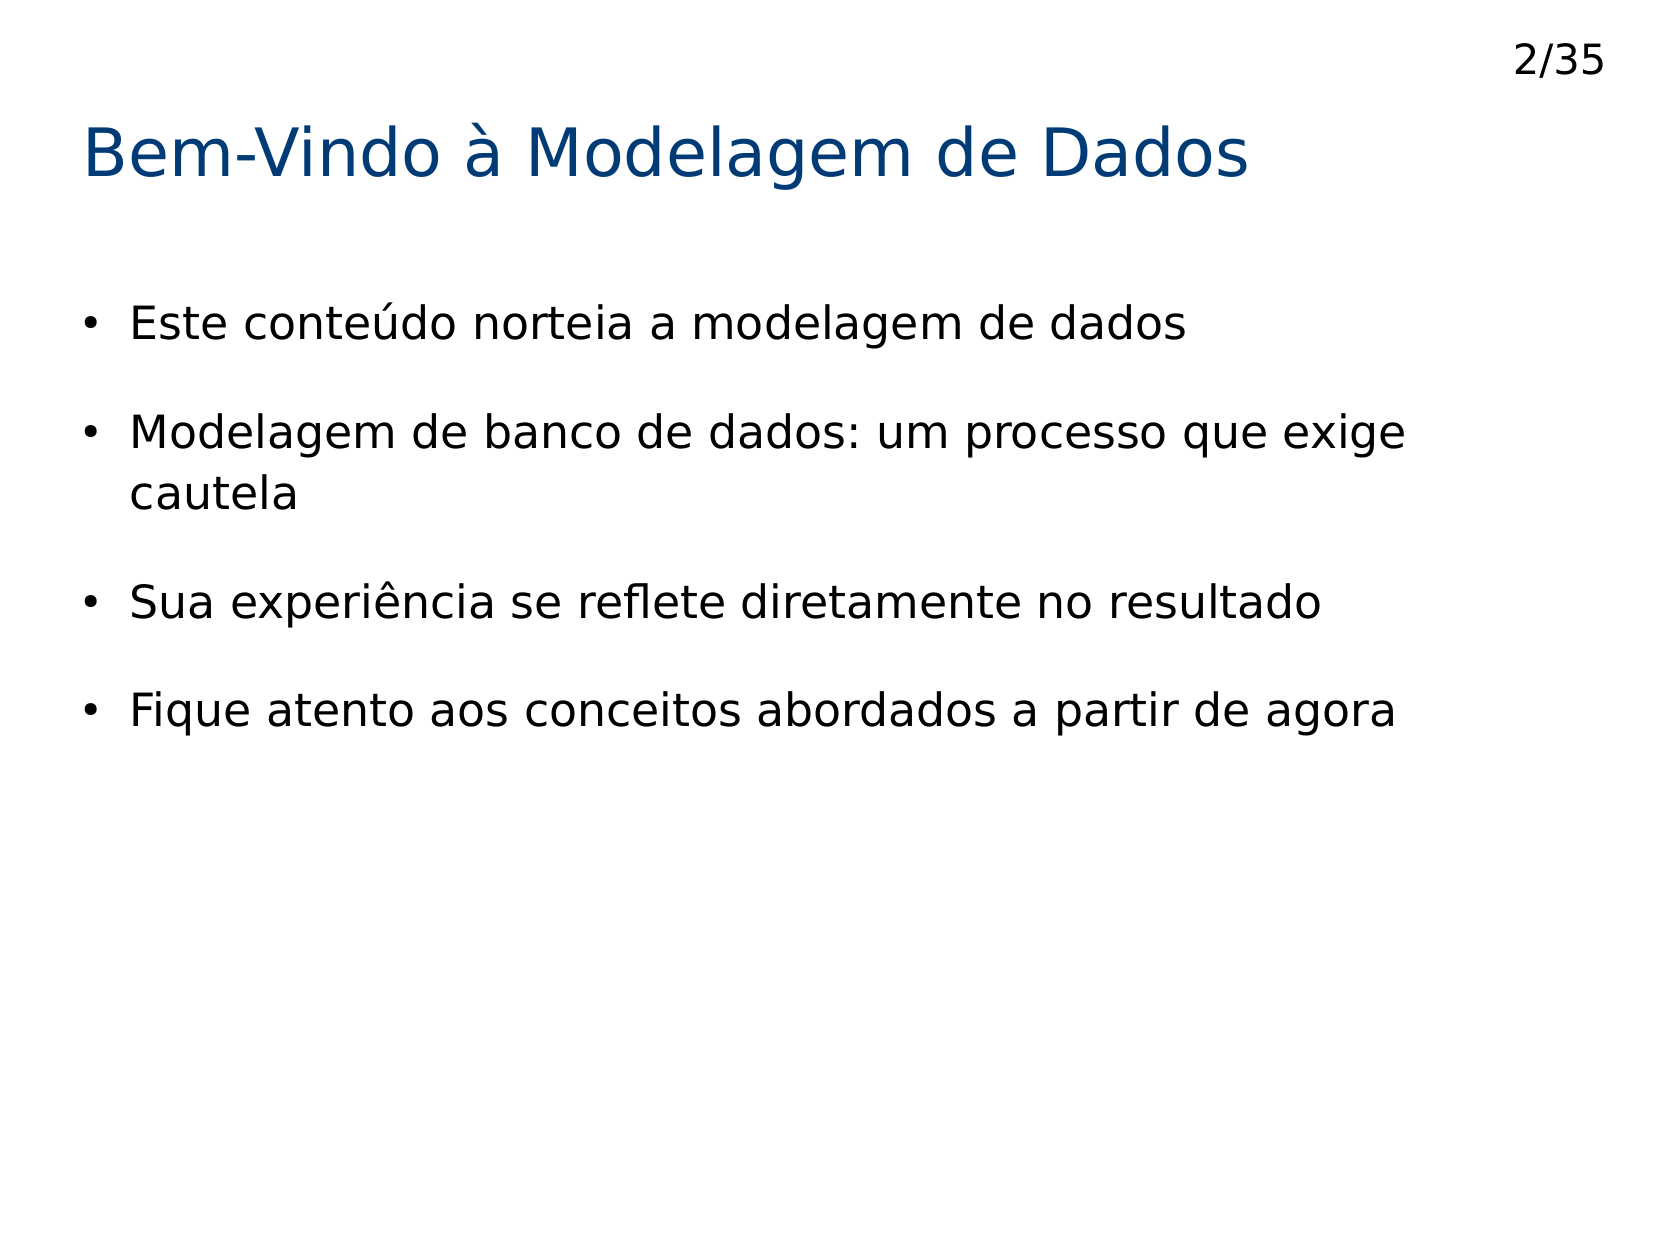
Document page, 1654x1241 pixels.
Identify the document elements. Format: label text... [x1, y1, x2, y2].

title Bem-Vindo à Modelagem de Dados [82, 82, 1571, 224]
list Este conteúdo norteia a modelagem de dados Modelagem de banco de dados: um processo que exige cautela Sua experiência se reflete diretamente no resultado Fique atento aos conceitos abordados a partir de agora [82, 289, 1571, 1108]
